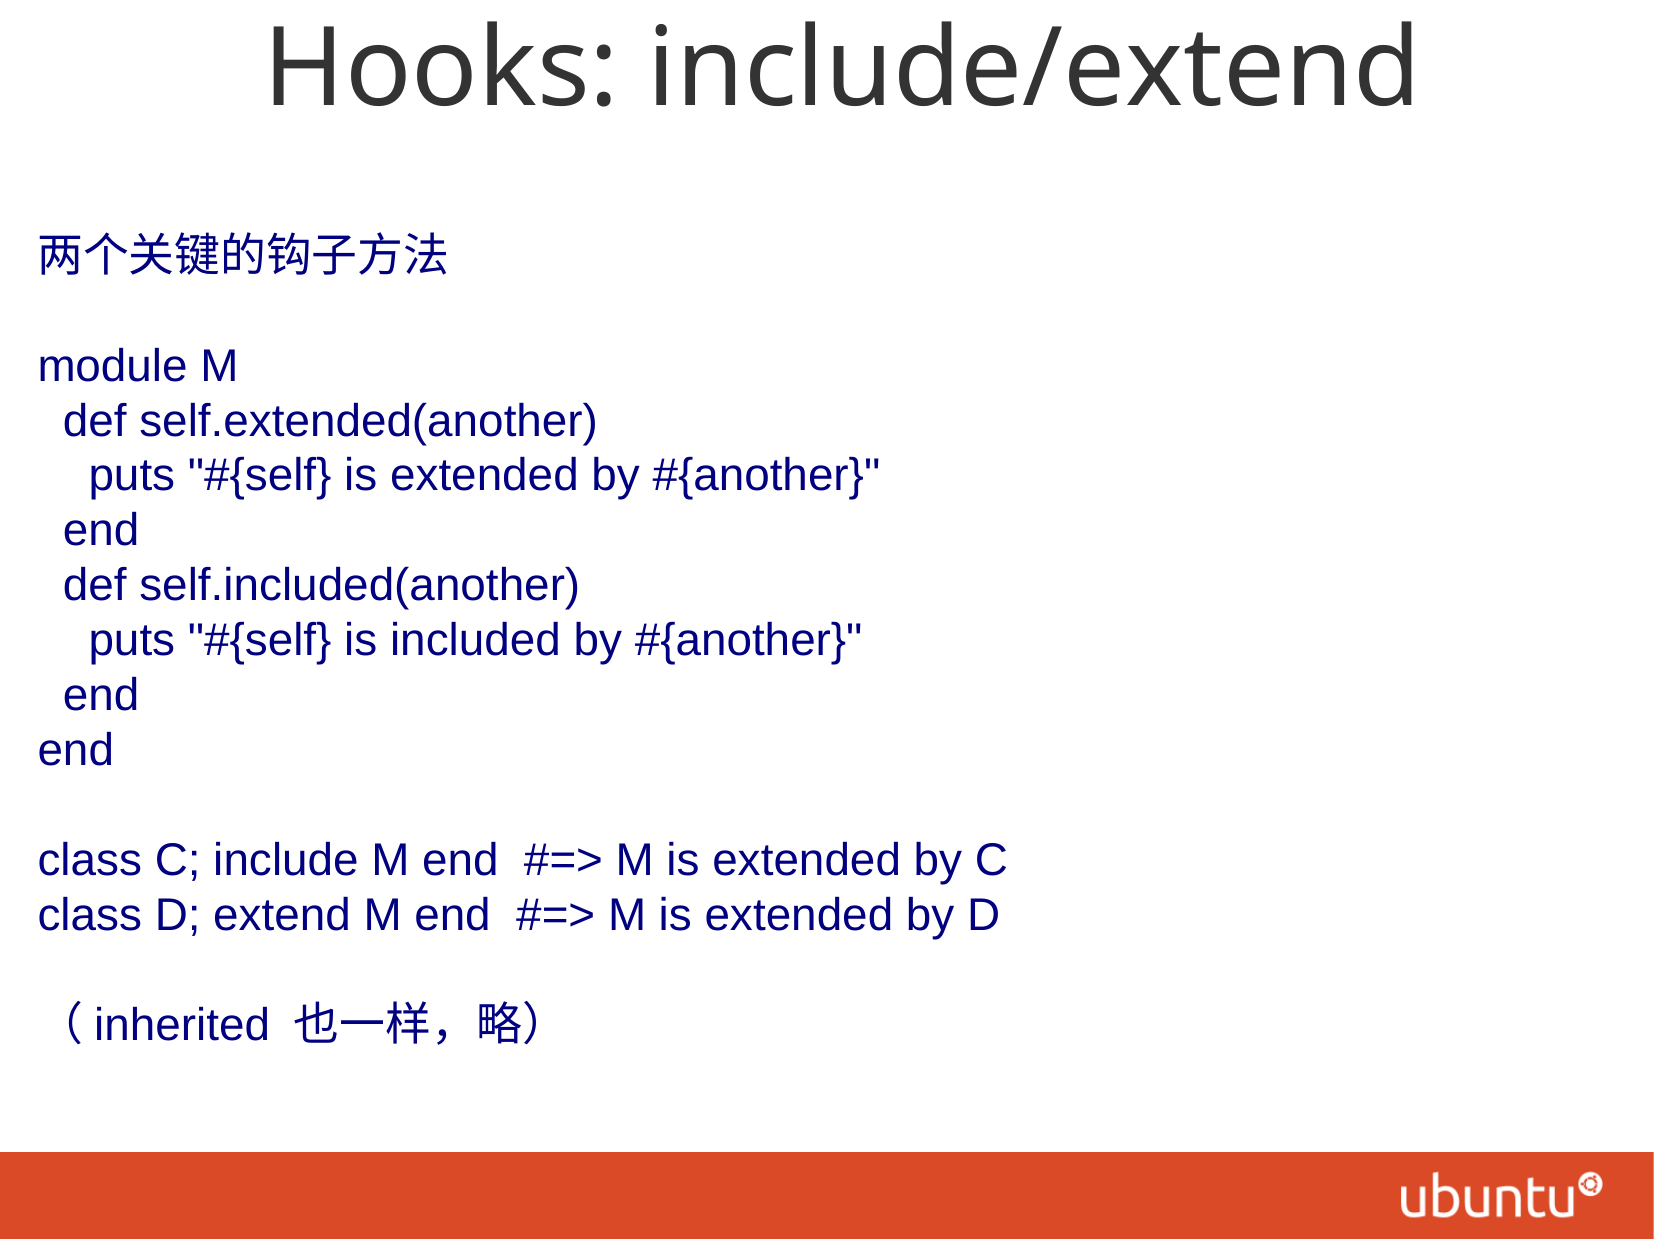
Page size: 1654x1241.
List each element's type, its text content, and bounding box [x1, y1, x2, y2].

picture [0, 1152, 1654, 1239]
subtitle 两个关键的钩子方法 module M def self.extended(another) puts "#{self} is extended by #{another}" end def self.included(another) puts "#{self} is included by #{another}" end end class C; include M end #=> M is extended by C class D; extend M end #=> M is extended by D （inherited 也一样，略） [37, 150, 1613, 1126]
title Hooks: include/extend [73, 0, 1613, 141]
